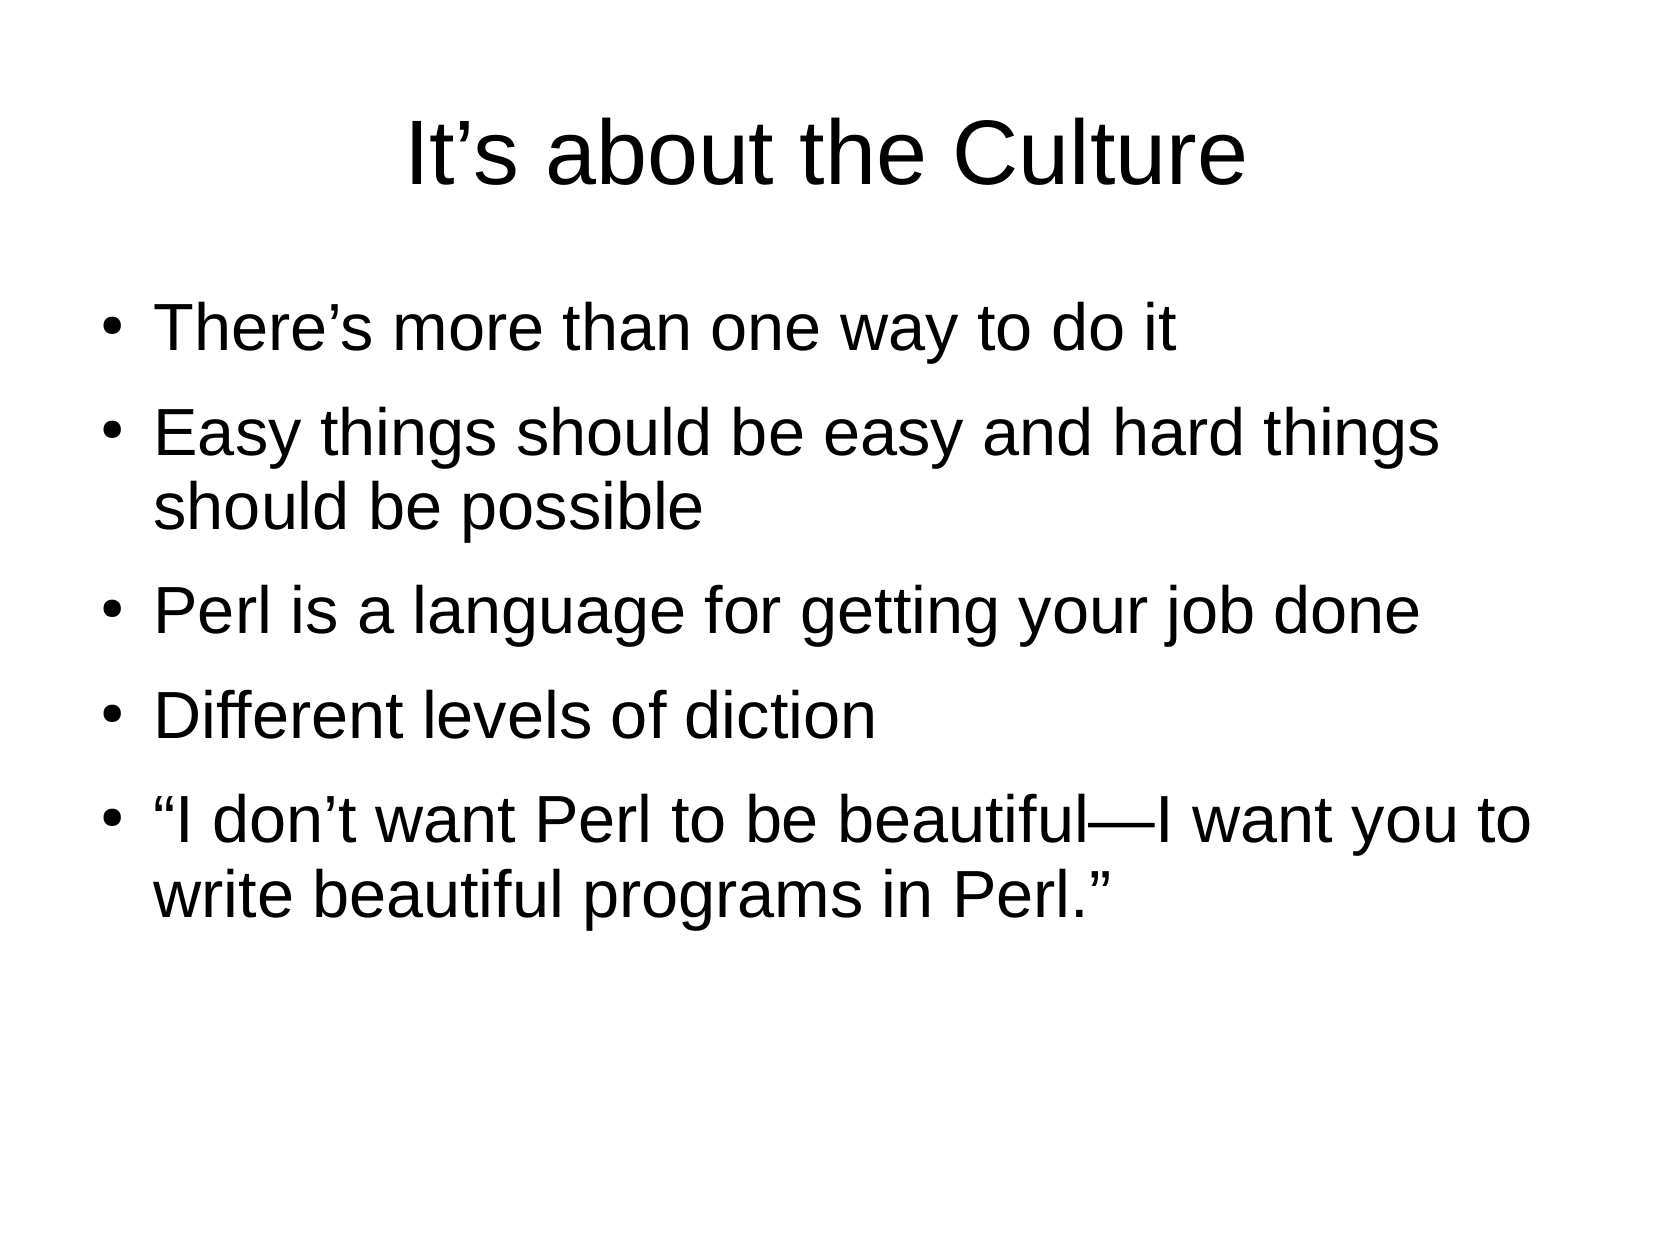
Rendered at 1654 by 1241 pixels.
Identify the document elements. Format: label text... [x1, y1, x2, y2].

title It’s about the Culture [82, 49, 1571, 257]
list There’s more than one way to do it Easy things should be easy and hard things should be possible Perl is a language for getting your job done Different levels of diction “I don’t want Perl to be beautiful—I want you to write beautiful programs in Perl.” [82, 290, 1571, 1010]
